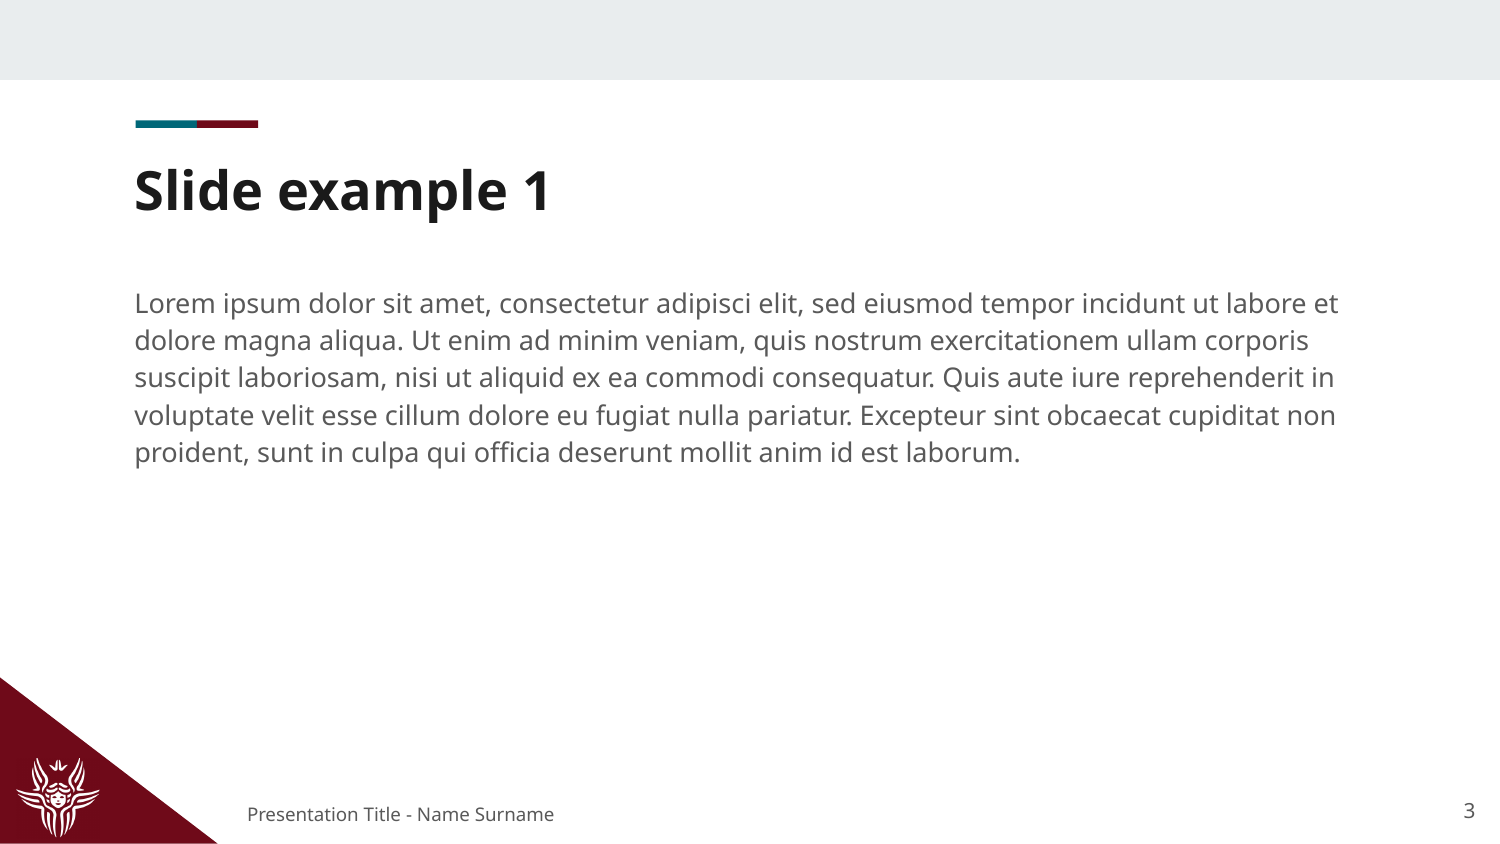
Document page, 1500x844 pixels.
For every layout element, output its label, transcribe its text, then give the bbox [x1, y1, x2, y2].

list Lorem ipsum dolor sit amet, consectetur adipisci elit, sed eiusmod tempor incidunt ut labore et dolore magna aliqua. Ut enim ad minim veniam, quis nostrum exercitationem ullam corporis suscipit laboriosam, nisi ut aliquid ex ea commodi consequatur. Quis aute iure reprehenderit in voluptate velit esse cillum dolore eu fugiat nulla pariatur. Excepteur sint obcaecat cupiditat non proident, sunt in culpa qui officia deserunt mollit anim id est laborum. [119, 266, 1381, 637]
slide_number <number> [1400, 779, 1491, 844]
title Slide example 1 [119, 141, 1381, 230]
picture [16, 758, 100, 839]
subtitle Presentation Title - Name Surname [232, 783, 1193, 839]
